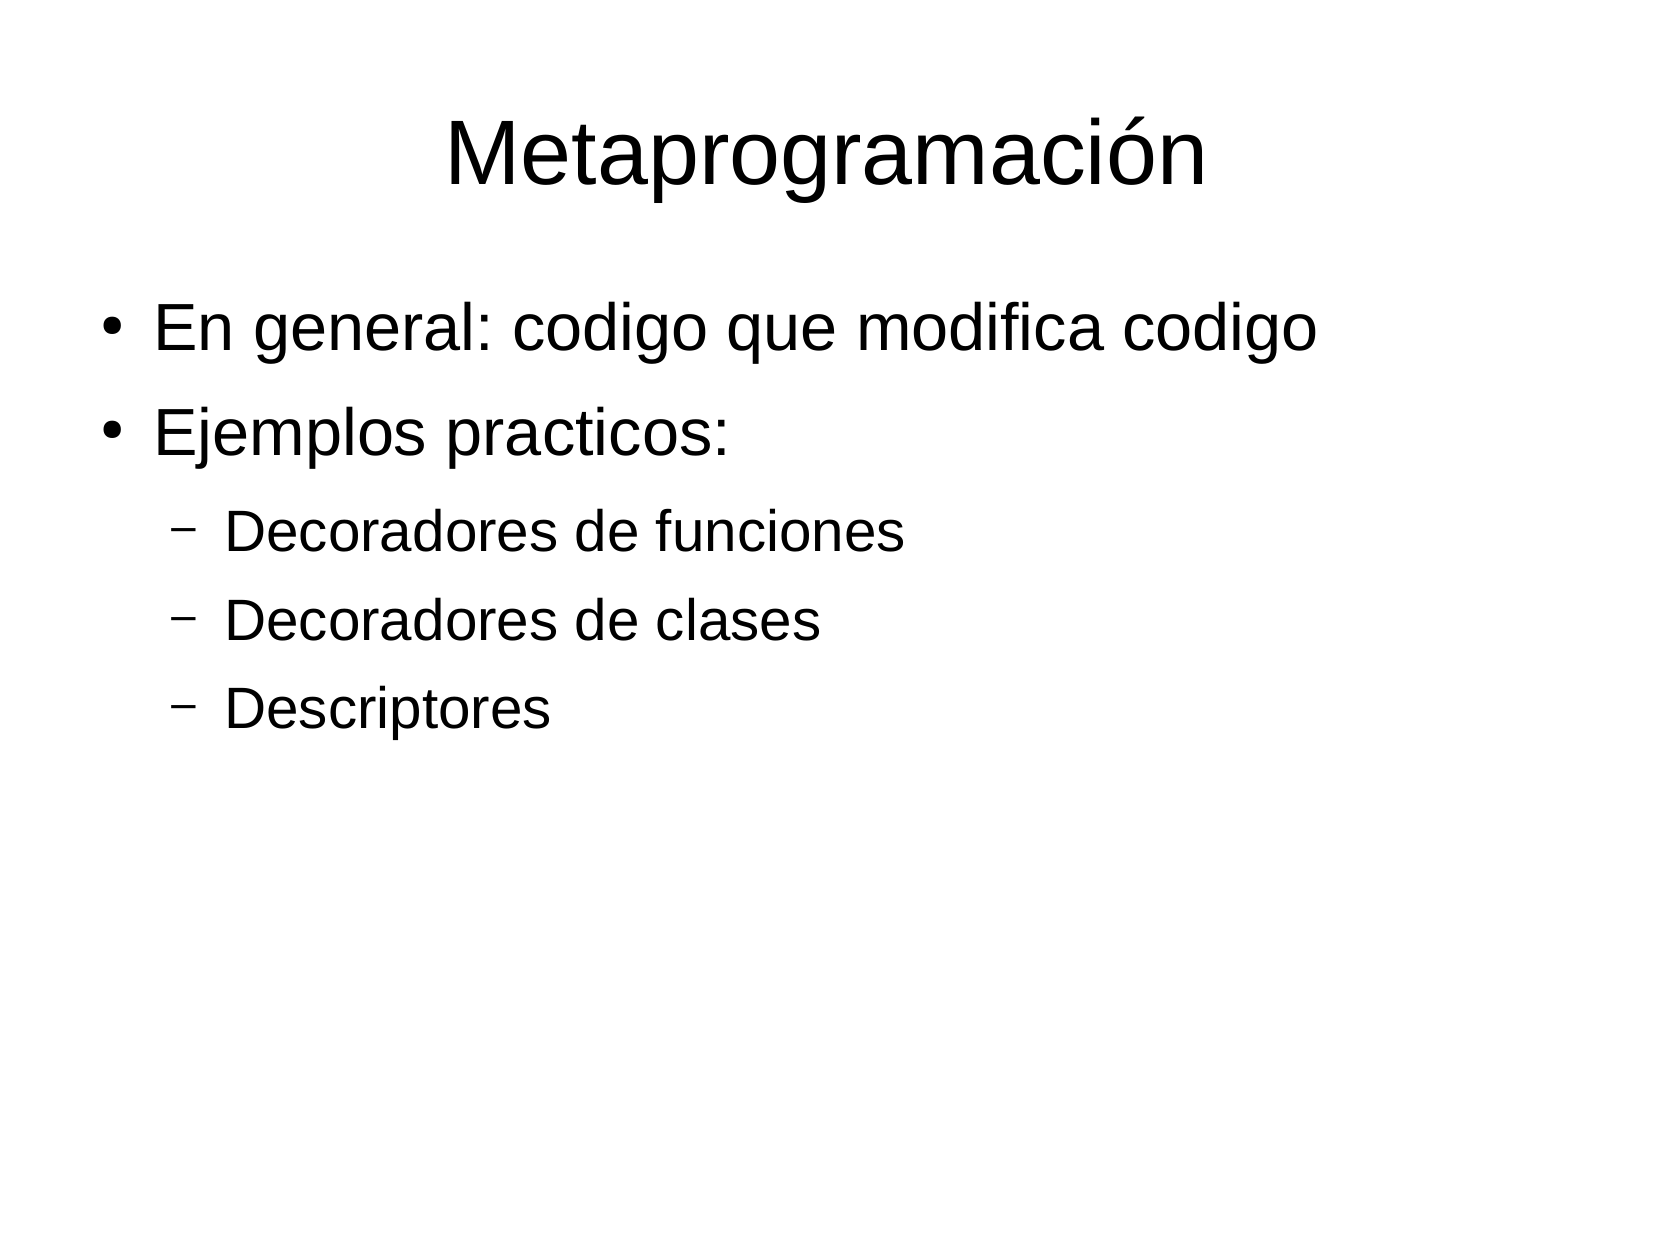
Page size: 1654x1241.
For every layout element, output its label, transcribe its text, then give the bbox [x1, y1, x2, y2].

list En general: codigo que modifica codigo Ejemplos practicos: Decoradores de funciones Decoradores de clases Descriptores [82, 290, 1571, 1010]
title Metaprogramación [82, 49, 1571, 257]
